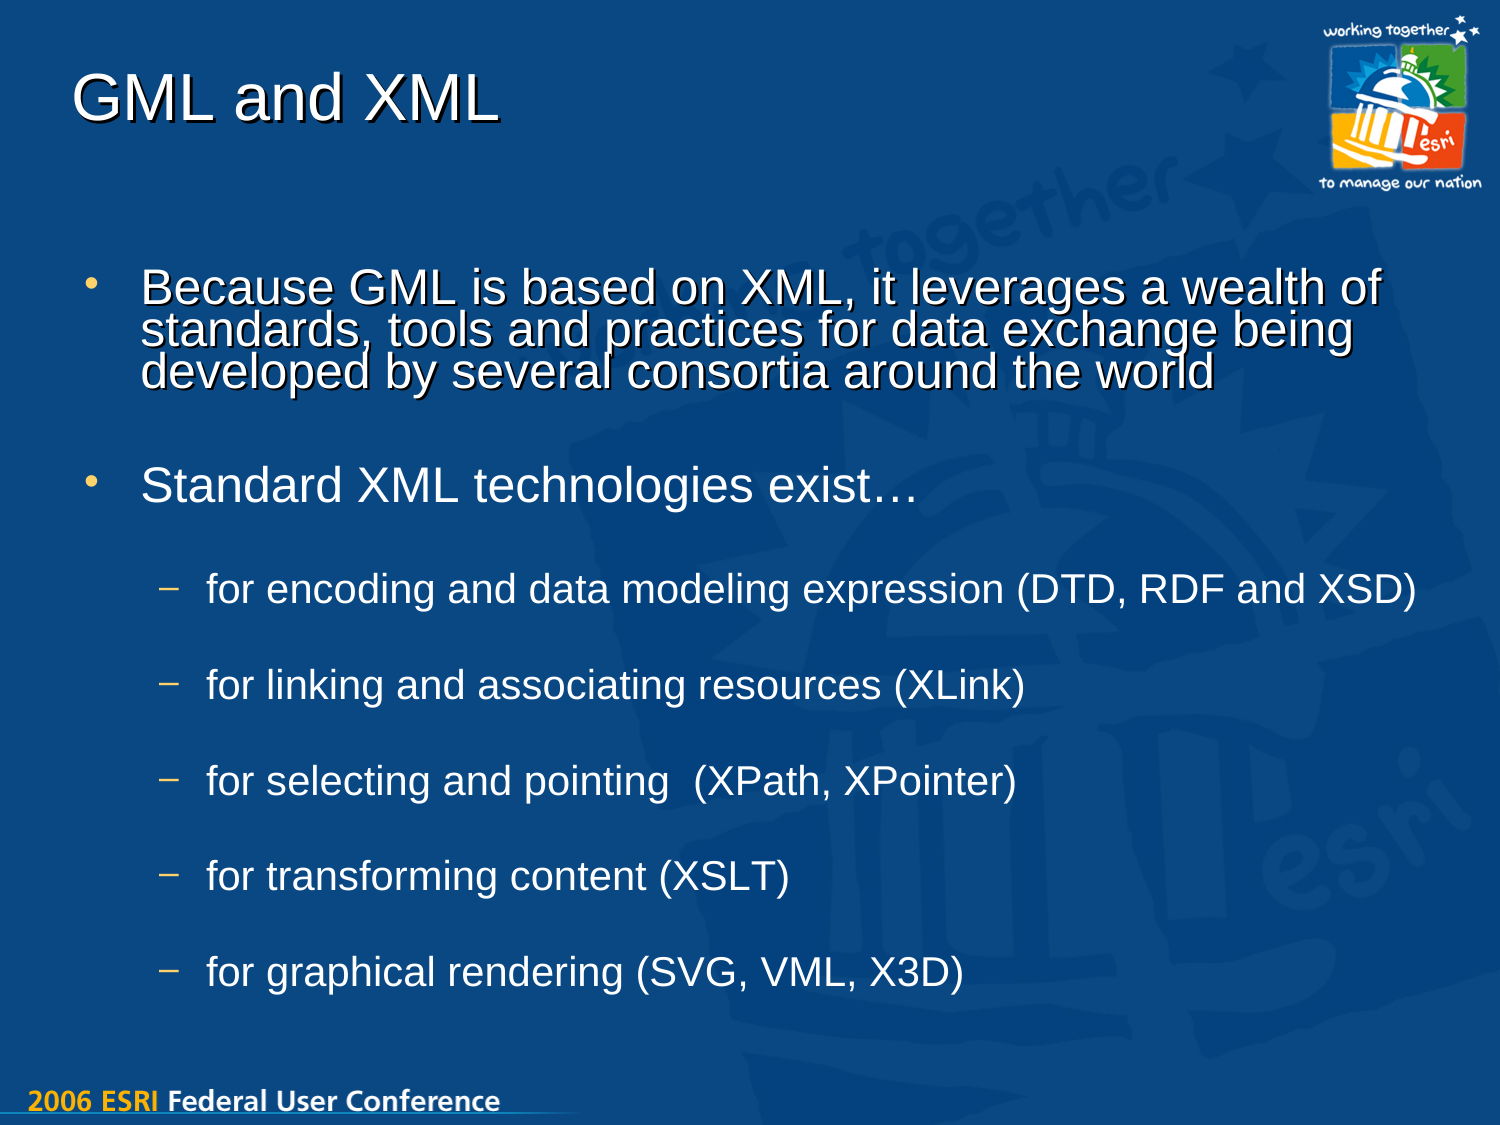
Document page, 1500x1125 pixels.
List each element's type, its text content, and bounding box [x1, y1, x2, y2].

title GML and XML [56, 58, 1299, 253]
picture [0, 0, 1500, 1125]
list Because GML is based on XML, it leverages a wealth of standards, tools and practices for data exchange being developed by several consortia around the world Standard XML technologies exist… for encoding and data modeling expression (DTD, RDF and XSD) for linking and associating resources (XLink) for selecting and pointing (XPath, XPointer) for transforming content (XSLT) for graphical rendering (SVG, VML, X3D) [69, 262, 1462, 1040]
